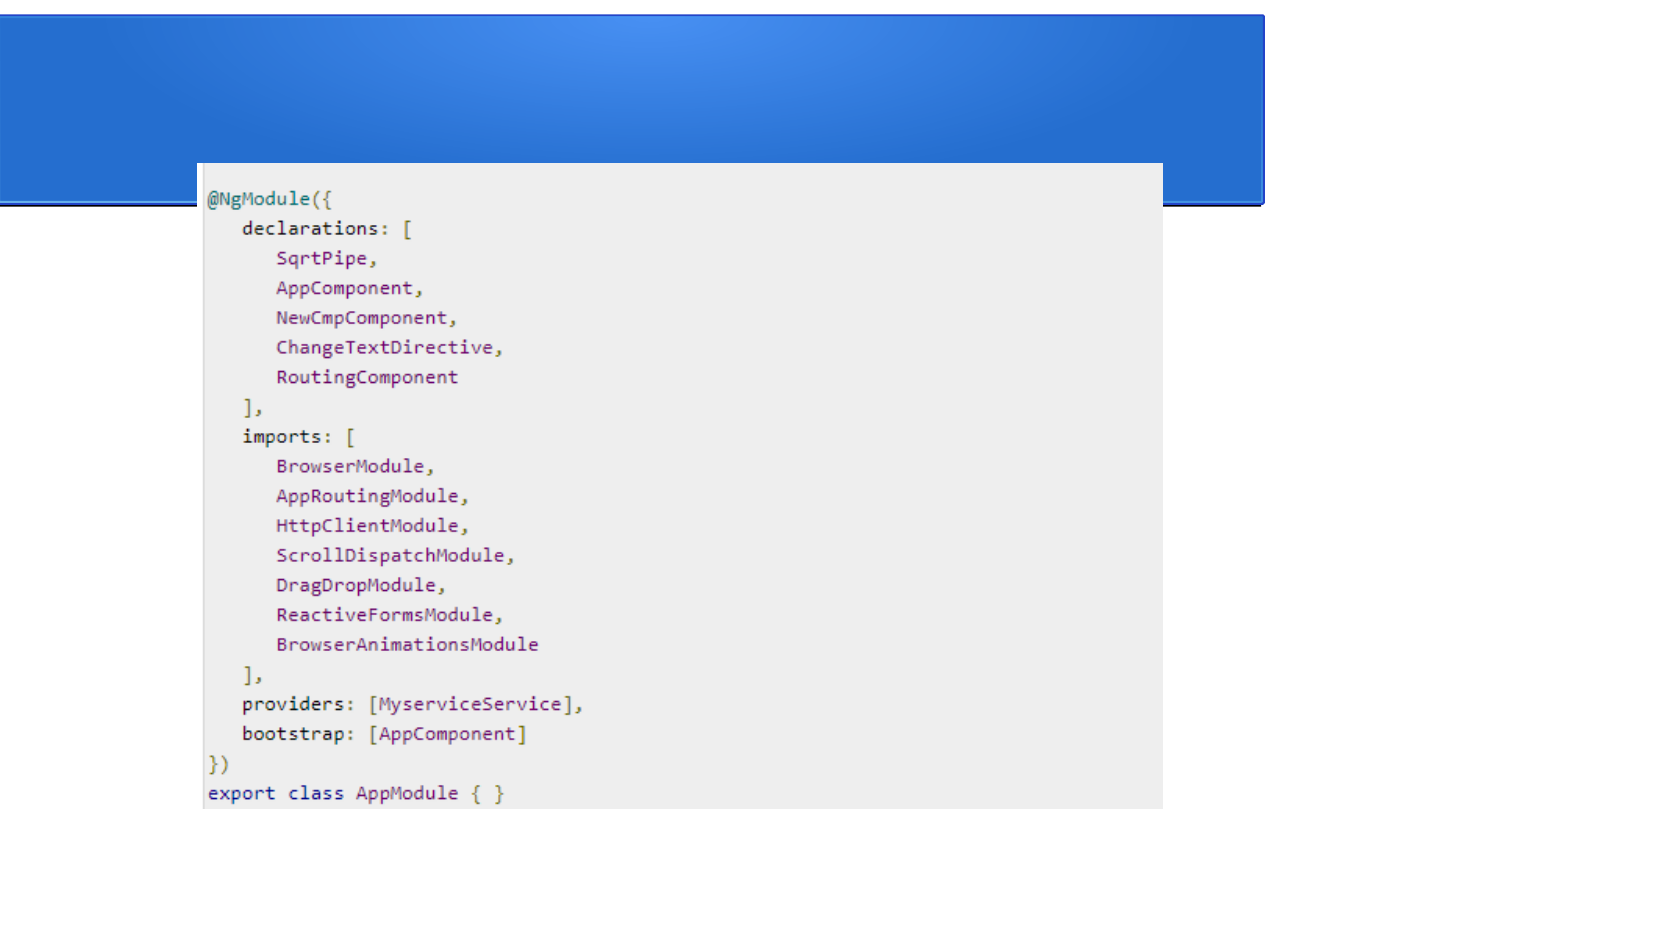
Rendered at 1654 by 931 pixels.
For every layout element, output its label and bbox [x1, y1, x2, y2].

picture [197, 163, 1163, 809]
